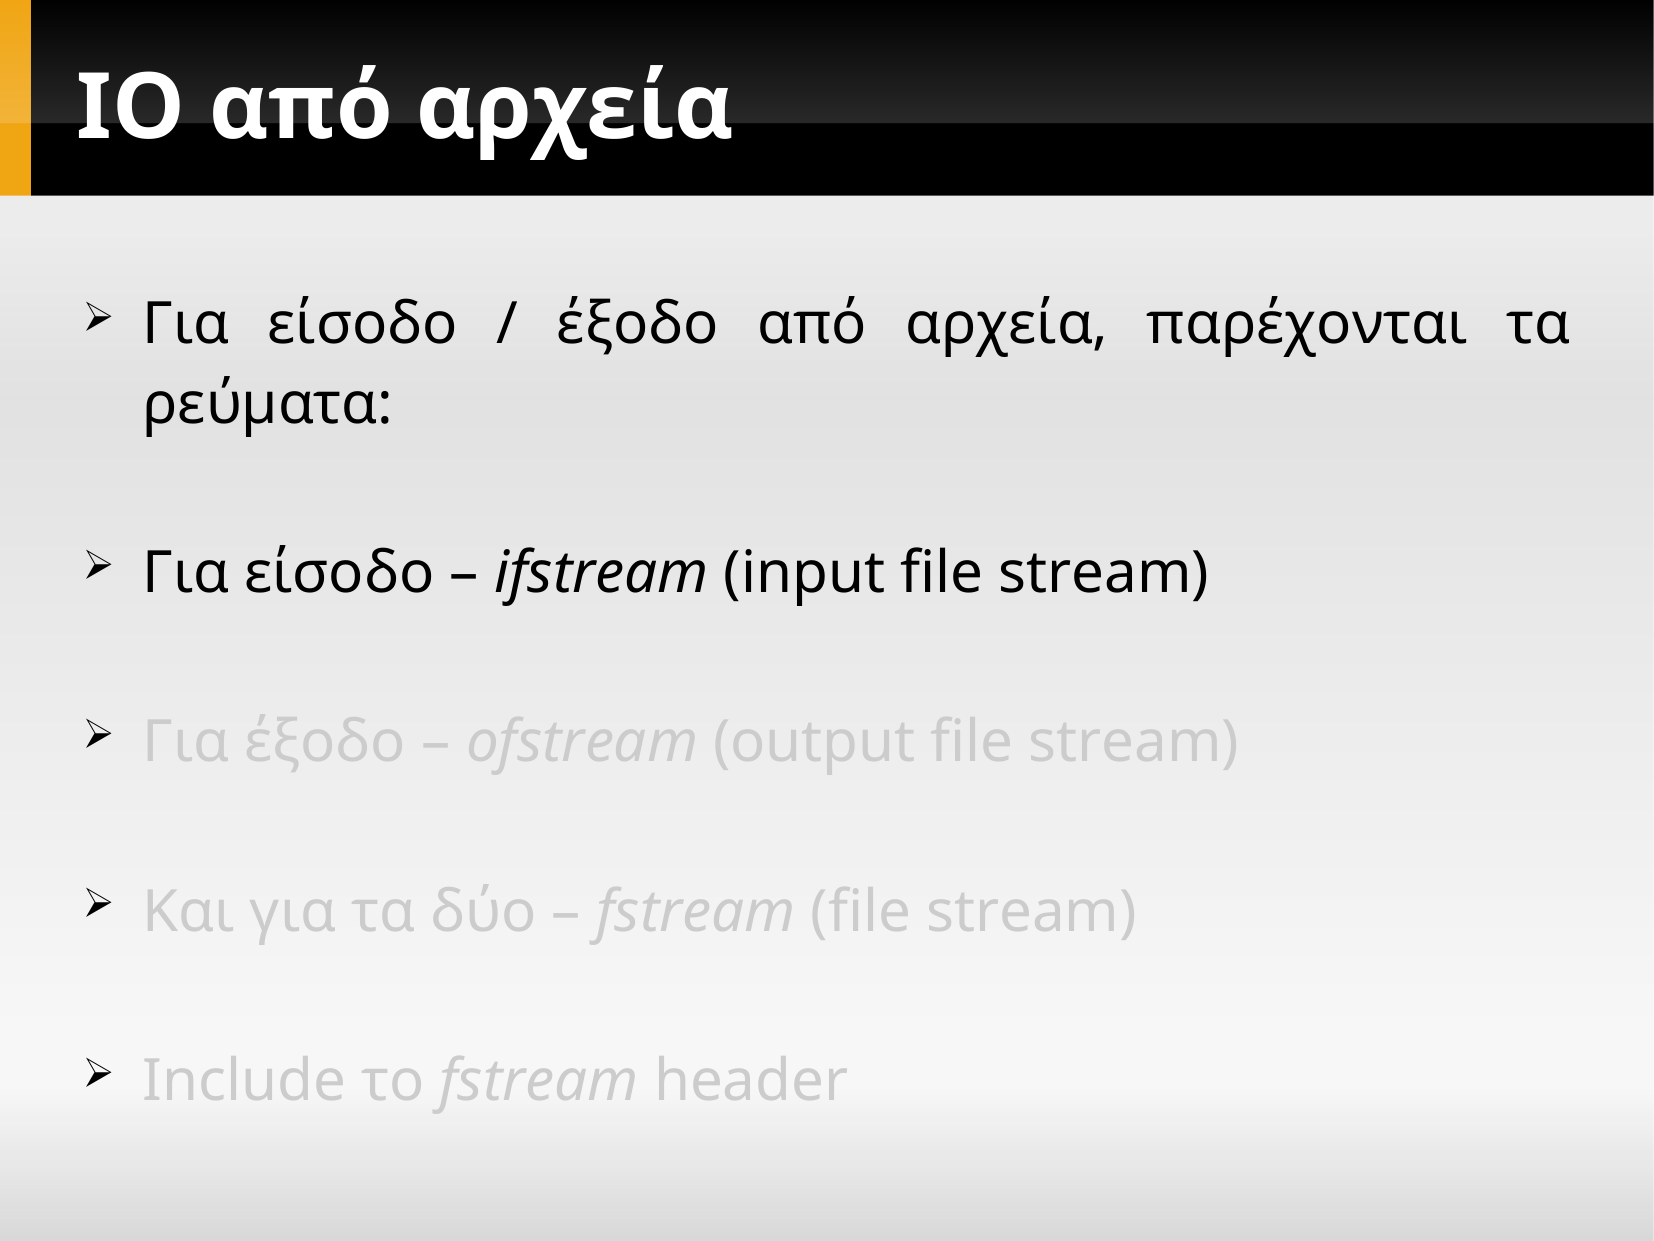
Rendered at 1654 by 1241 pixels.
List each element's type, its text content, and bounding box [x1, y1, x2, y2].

picture [0, 0, 1654, 1241]
title IO από αρχεία [76, 0, 1565, 208]
subtitle Για είσοδο / έξοδο από αρχεία, παρέχονται τα ρεύματα: Για είσοδο – ifstream (input file stream) Για έξοδο – ofstream (output file stream) Και για τα δύο – fstream (file stream) Include το fstream header [82, 297, 1571, 1102]
